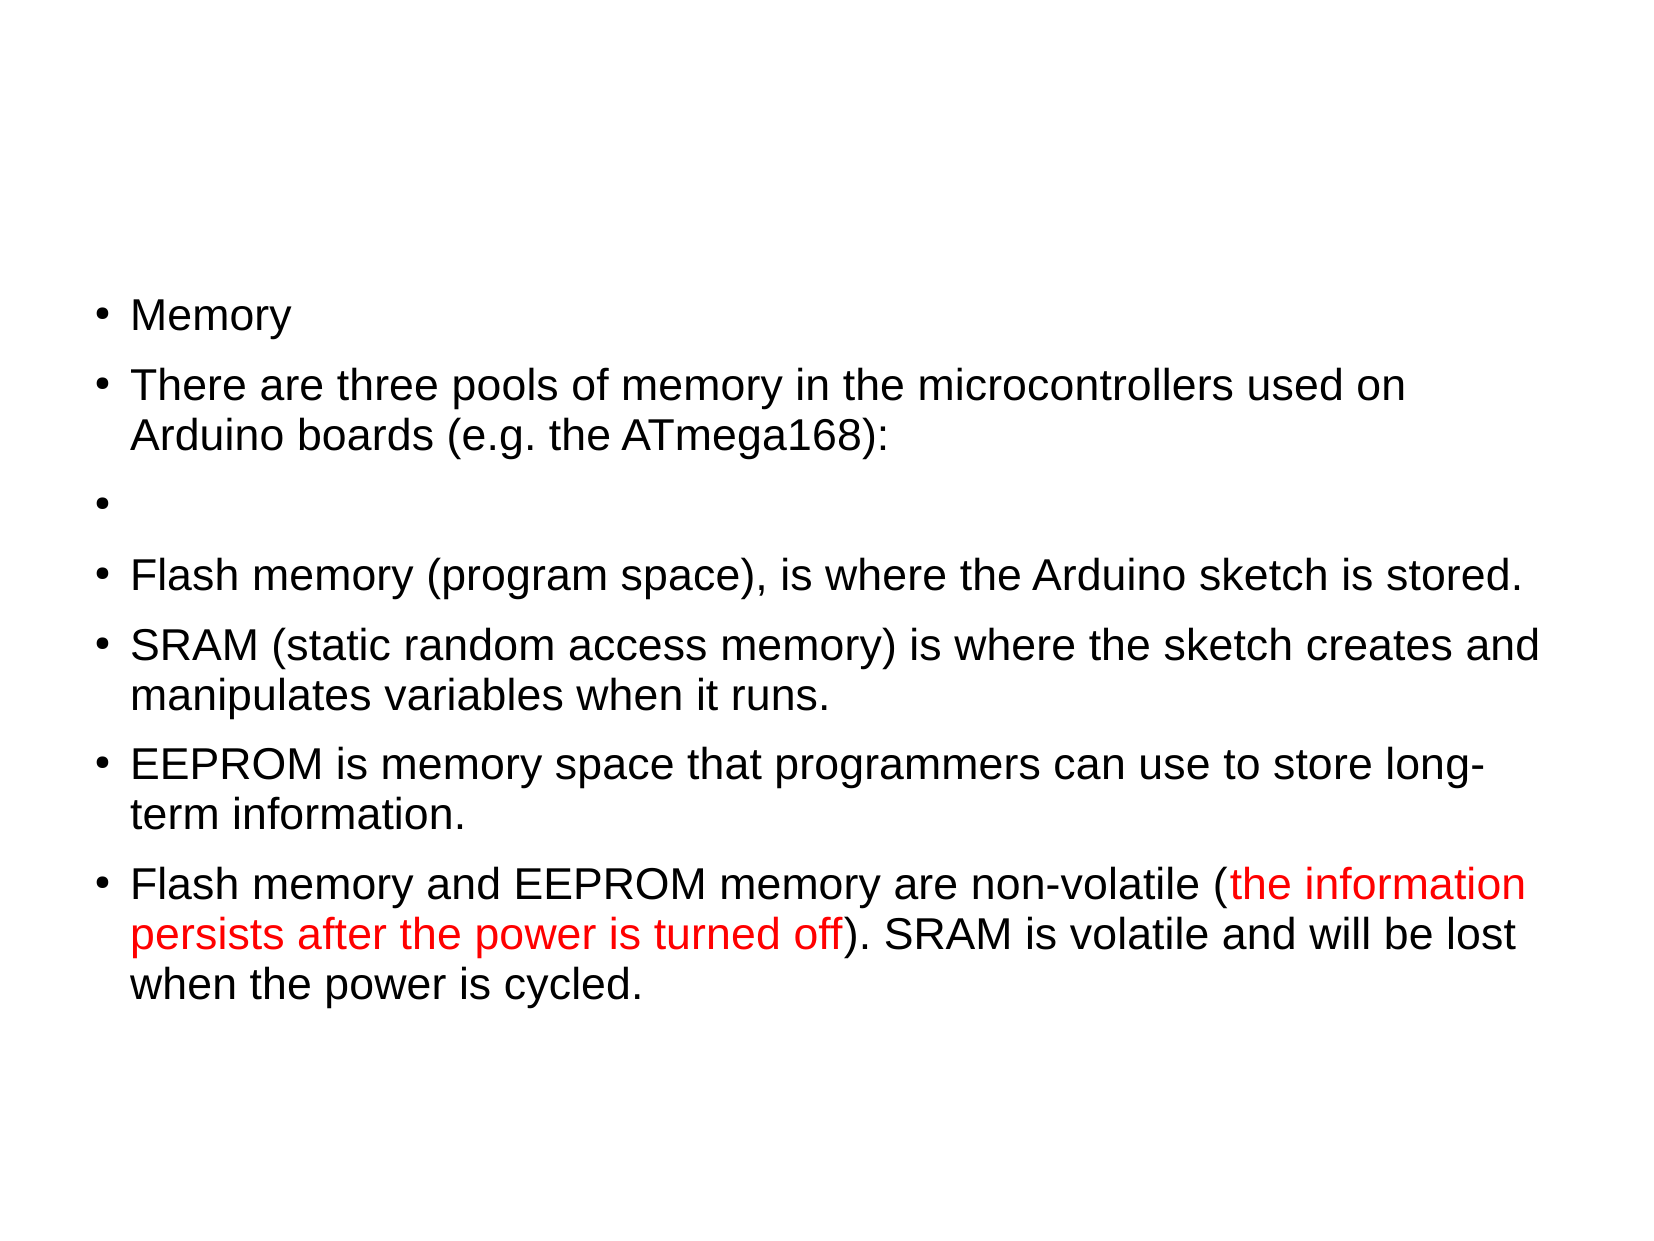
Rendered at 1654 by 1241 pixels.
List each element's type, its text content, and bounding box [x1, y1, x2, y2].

list Memory There are three pools of memory in the microcontrollers used on Arduino boards (e.g. the ATmega168): Flash memory (program space), is where the Arduino sketch is stored. SRAM (static random access memory) is where the sketch creates and manipulates variables when it runs. EEPROM is memory space that programmers can use to store long-term information. Flash memory and EEPROM memory are non-volatile (the information persists after the power is turned off). SRAM is volatile and will be lost when the power is cycled. [82, 290, 1571, 1010]
